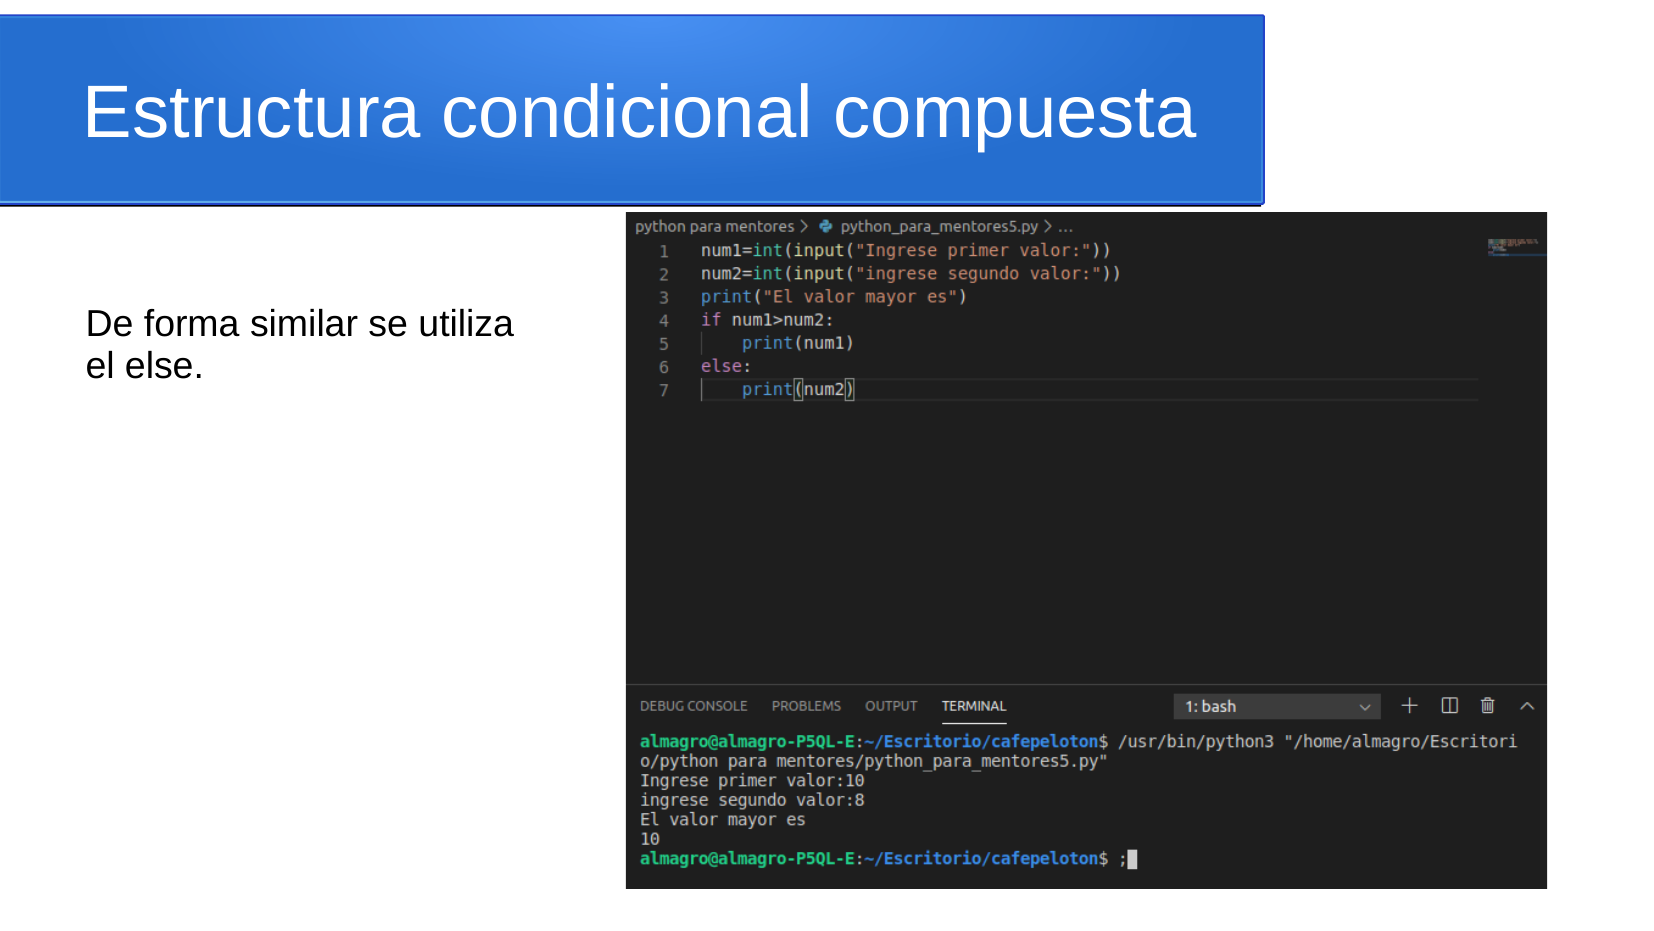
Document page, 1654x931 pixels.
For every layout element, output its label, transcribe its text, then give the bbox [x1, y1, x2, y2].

title Estructura condicional compuesta [82, 35, 1235, 189]
text_box De forma similar se utiliza el else. [70, 295, 567, 395]
picture [625, 212, 1548, 889]
